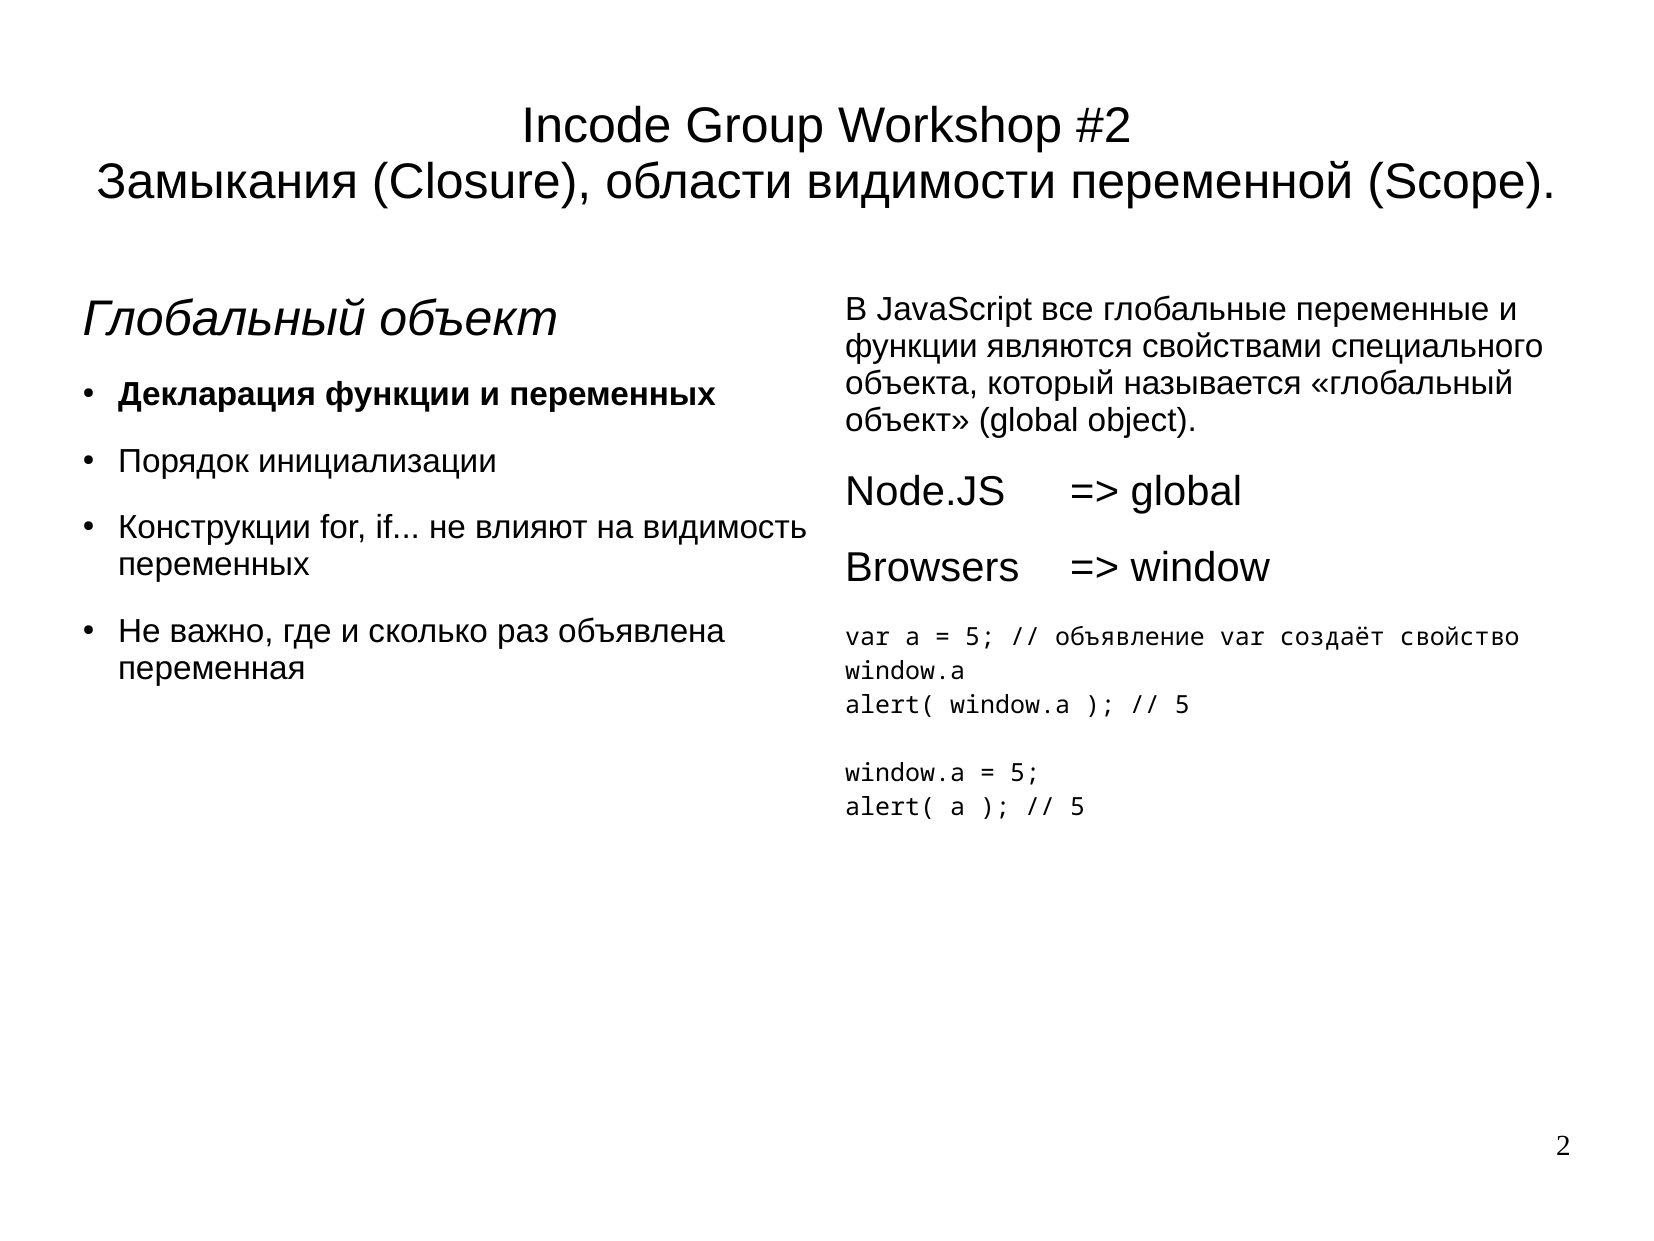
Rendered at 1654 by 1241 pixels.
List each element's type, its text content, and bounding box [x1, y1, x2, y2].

list В JavaScript все глобальные переменные и функции являются свойствами специального объекта, который называется «глобальный объект» (global object). Node.JS => global Browsers => window var a = 5; // объявление var создаёт свойство window.a alert( window.a ); // 5 window.a = 5; alert( a ); // 5 [845, 290, 1572, 1010]
title Incode Group Workshop #2 Замыкания (Closure), области видимости переменной (Scope). [82, 49, 1571, 257]
list Глобальный объект Декларация функции и переменных Порядок инициализации Конструкции for, if... не влияют на видимость переменных Не важно, где и сколько раз объявлена переменная [82, 290, 809, 1010]
